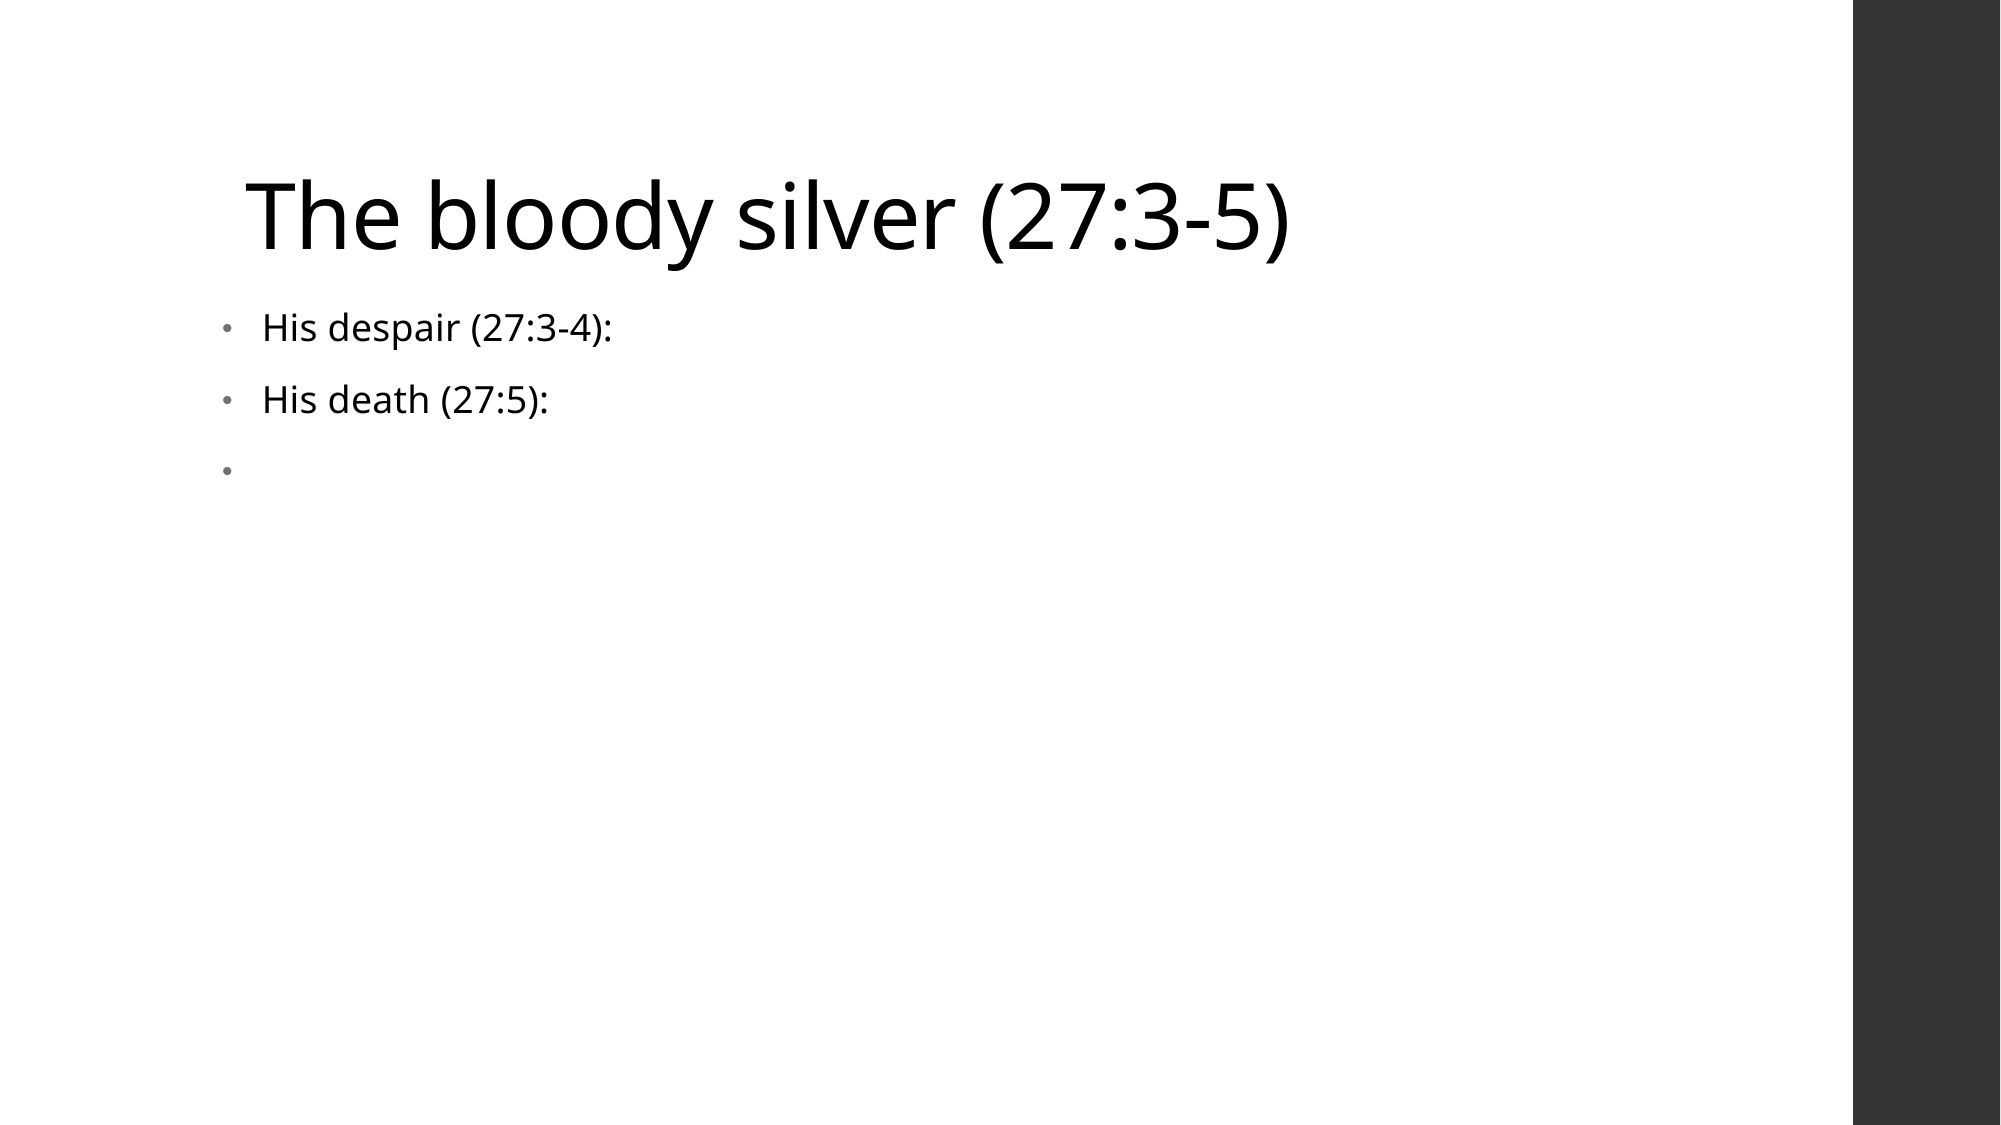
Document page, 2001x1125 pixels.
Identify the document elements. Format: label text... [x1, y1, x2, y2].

title The bloody silver (27:3-5) [206, 60, 1797, 278]
list His despair (27:3-4): His death (27:5): [206, 299, 1617, 1014]
